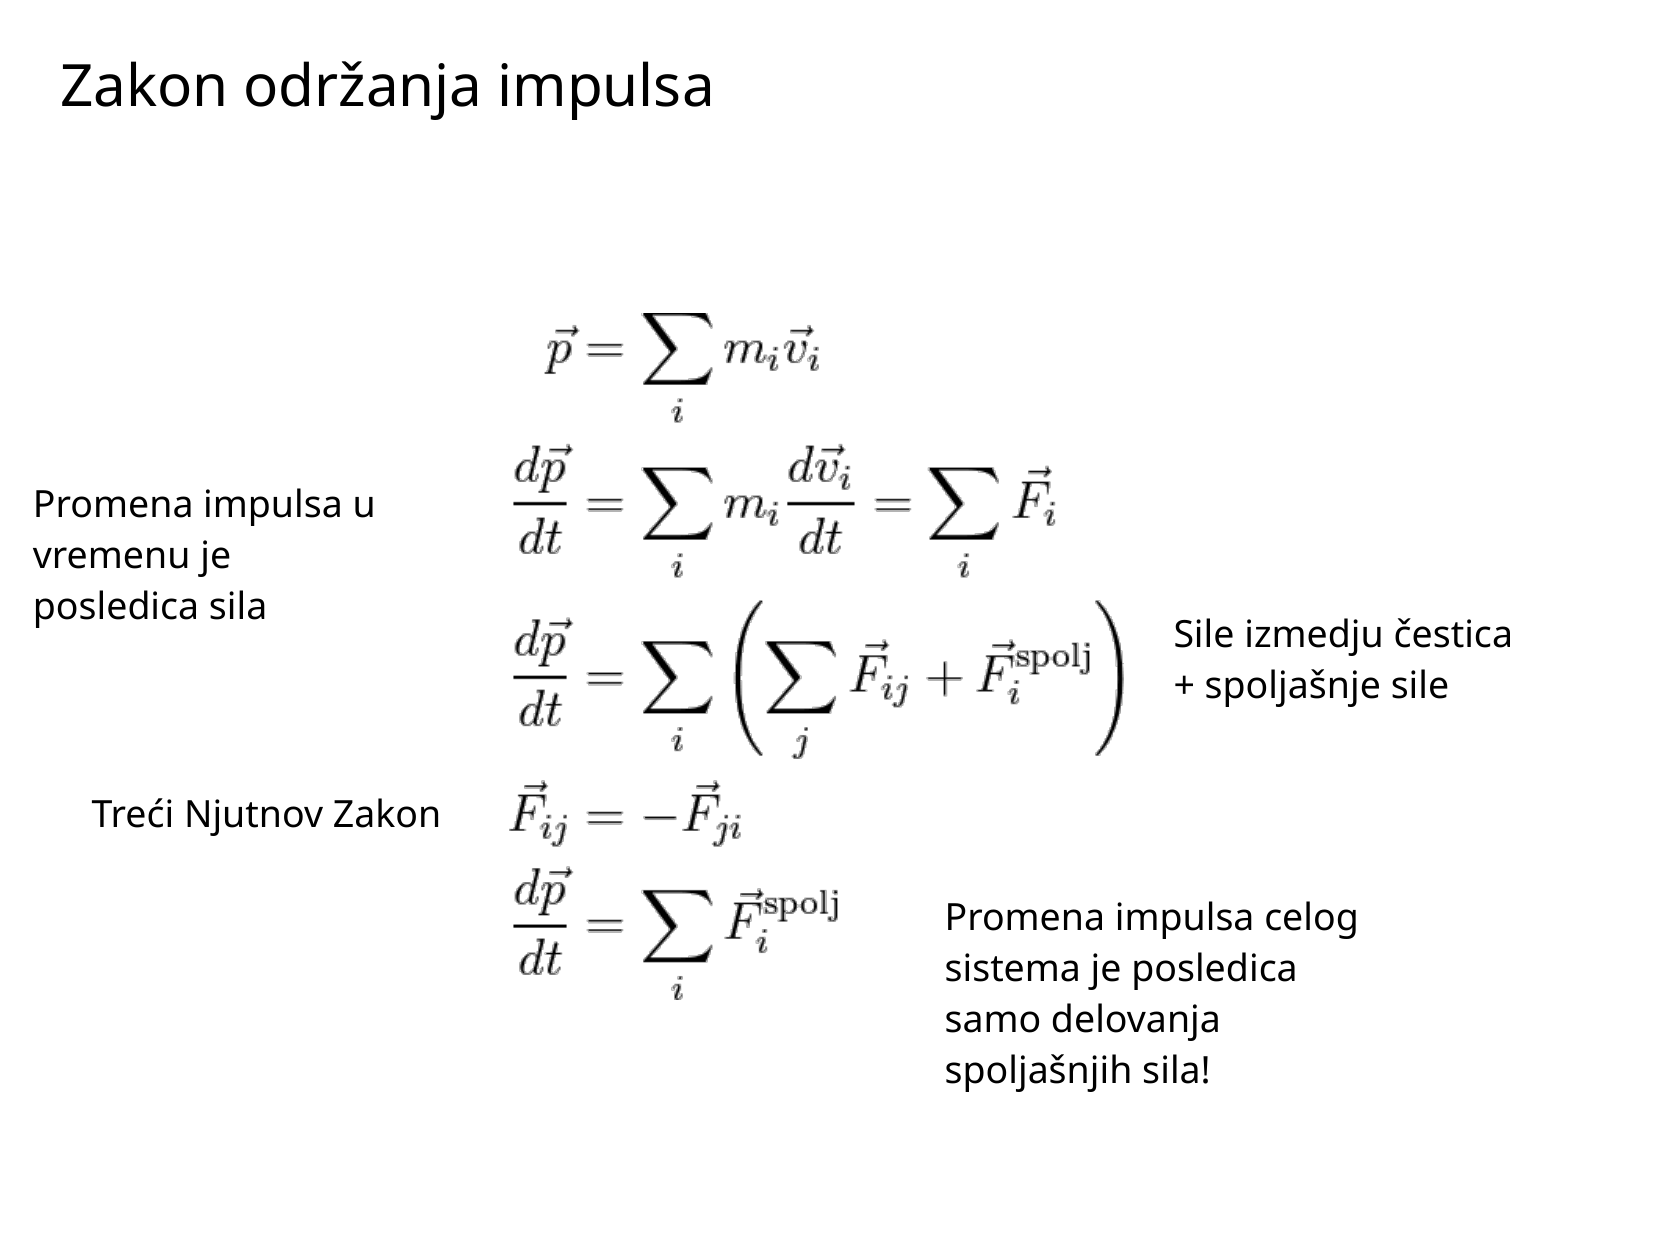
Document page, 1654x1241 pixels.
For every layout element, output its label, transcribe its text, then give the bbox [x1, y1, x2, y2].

text_box Treći Njutnov Zakon [76, 780, 462, 852]
text_box Promena impulsa u vremenu je posledica sila [18, 470, 403, 619]
title Zakon održanja impulsa [59, 17, 1648, 150]
text_box Sile izmedju čestica + spoljašnje sile [1158, 600, 1544, 749]
text_box Promena impulsa celog sistema je posledica samo delovanja spoljašnjih sila! [929, 883, 1394, 1121]
picture [509, 313, 1124, 1000]
